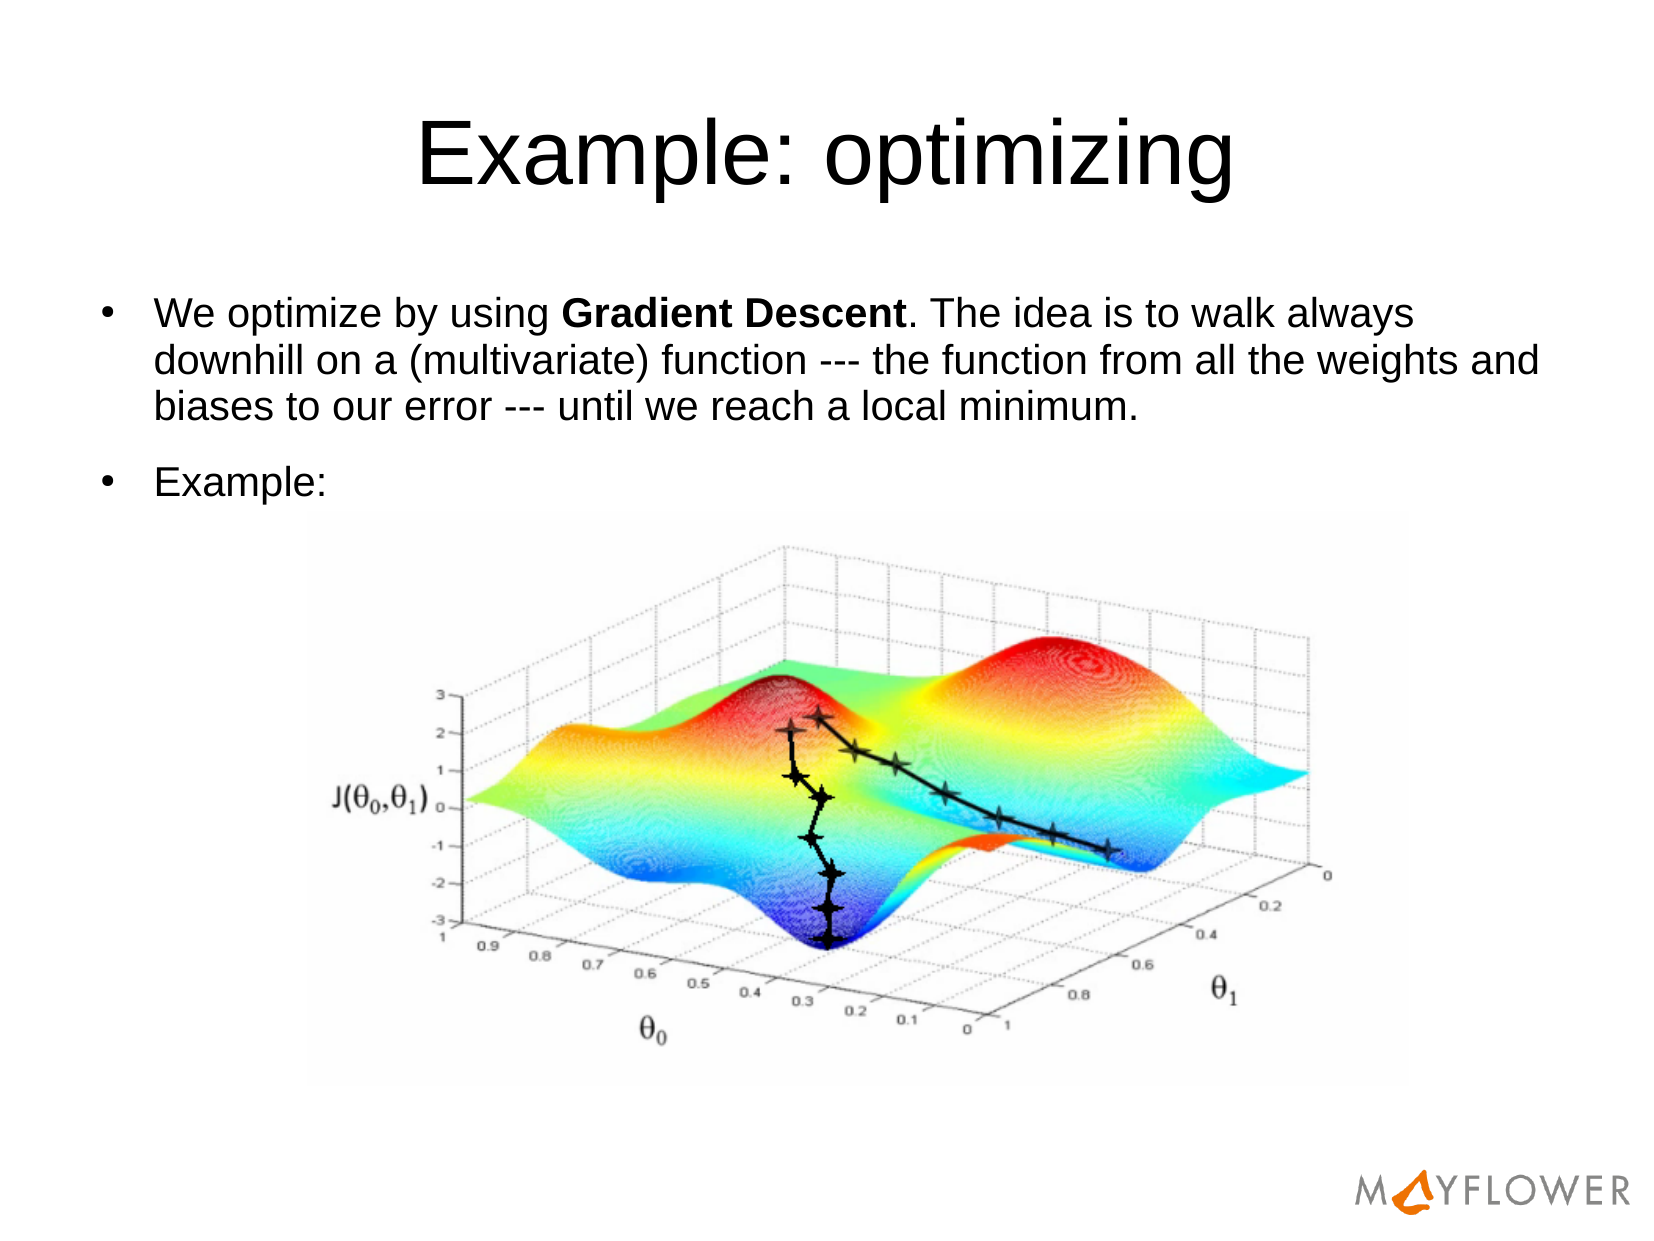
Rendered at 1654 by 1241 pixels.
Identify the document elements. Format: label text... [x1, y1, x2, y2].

picture [307, 511, 1409, 1086]
list We optimize by using Gradient Descent. The idea is to walk always downhill on a (multivariate) function --- the function from all the weights and biases to our error --- until we reach a local minimum. Example: [82, 290, 1571, 556]
picture [1355, 1169, 1630, 1215]
title Example: optimizing [82, 49, 1571, 257]
